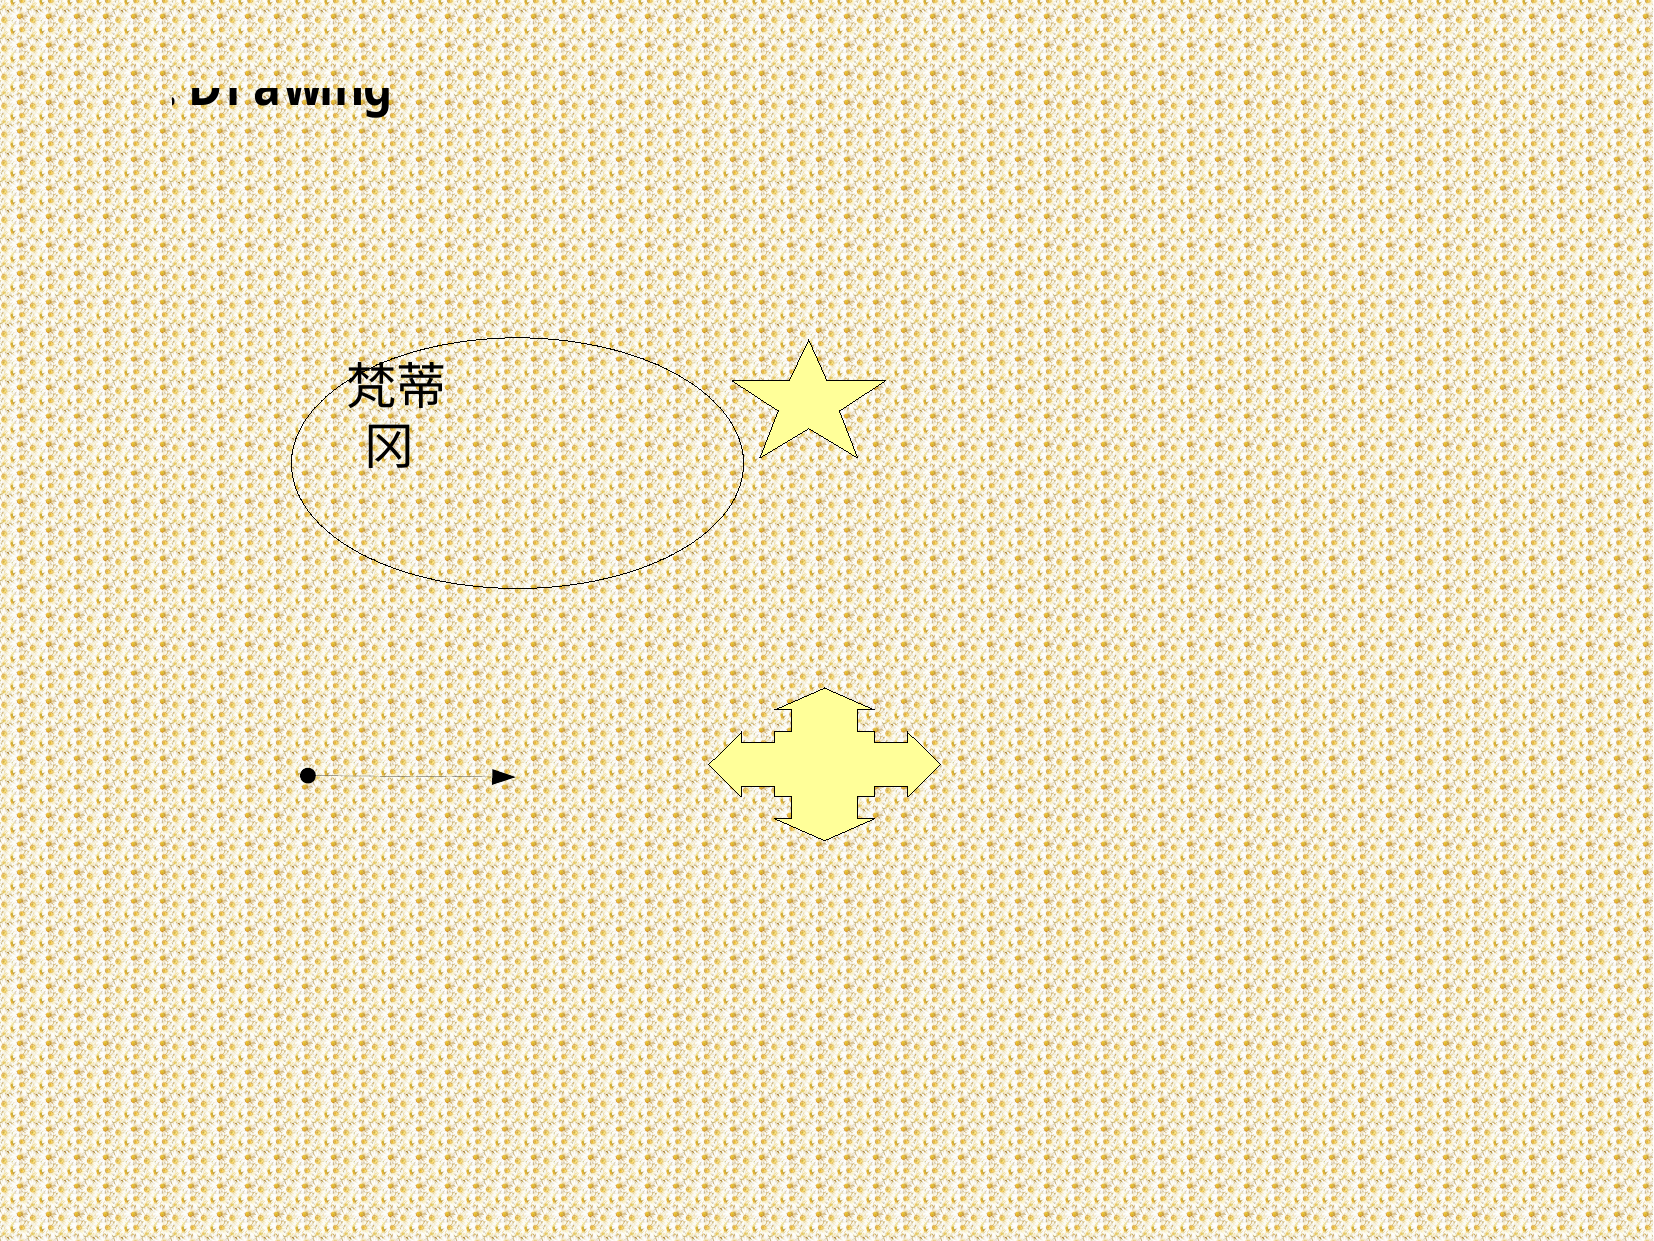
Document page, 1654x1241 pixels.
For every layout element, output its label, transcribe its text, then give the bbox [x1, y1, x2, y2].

picture [0, 0, 1654, 1241]
text_box 梵蒂冈 [291, 337, 744, 589]
chart [172, 88, 1178, 265]
text_box [732, 339, 886, 458]
text_box [708, 687, 941, 841]
